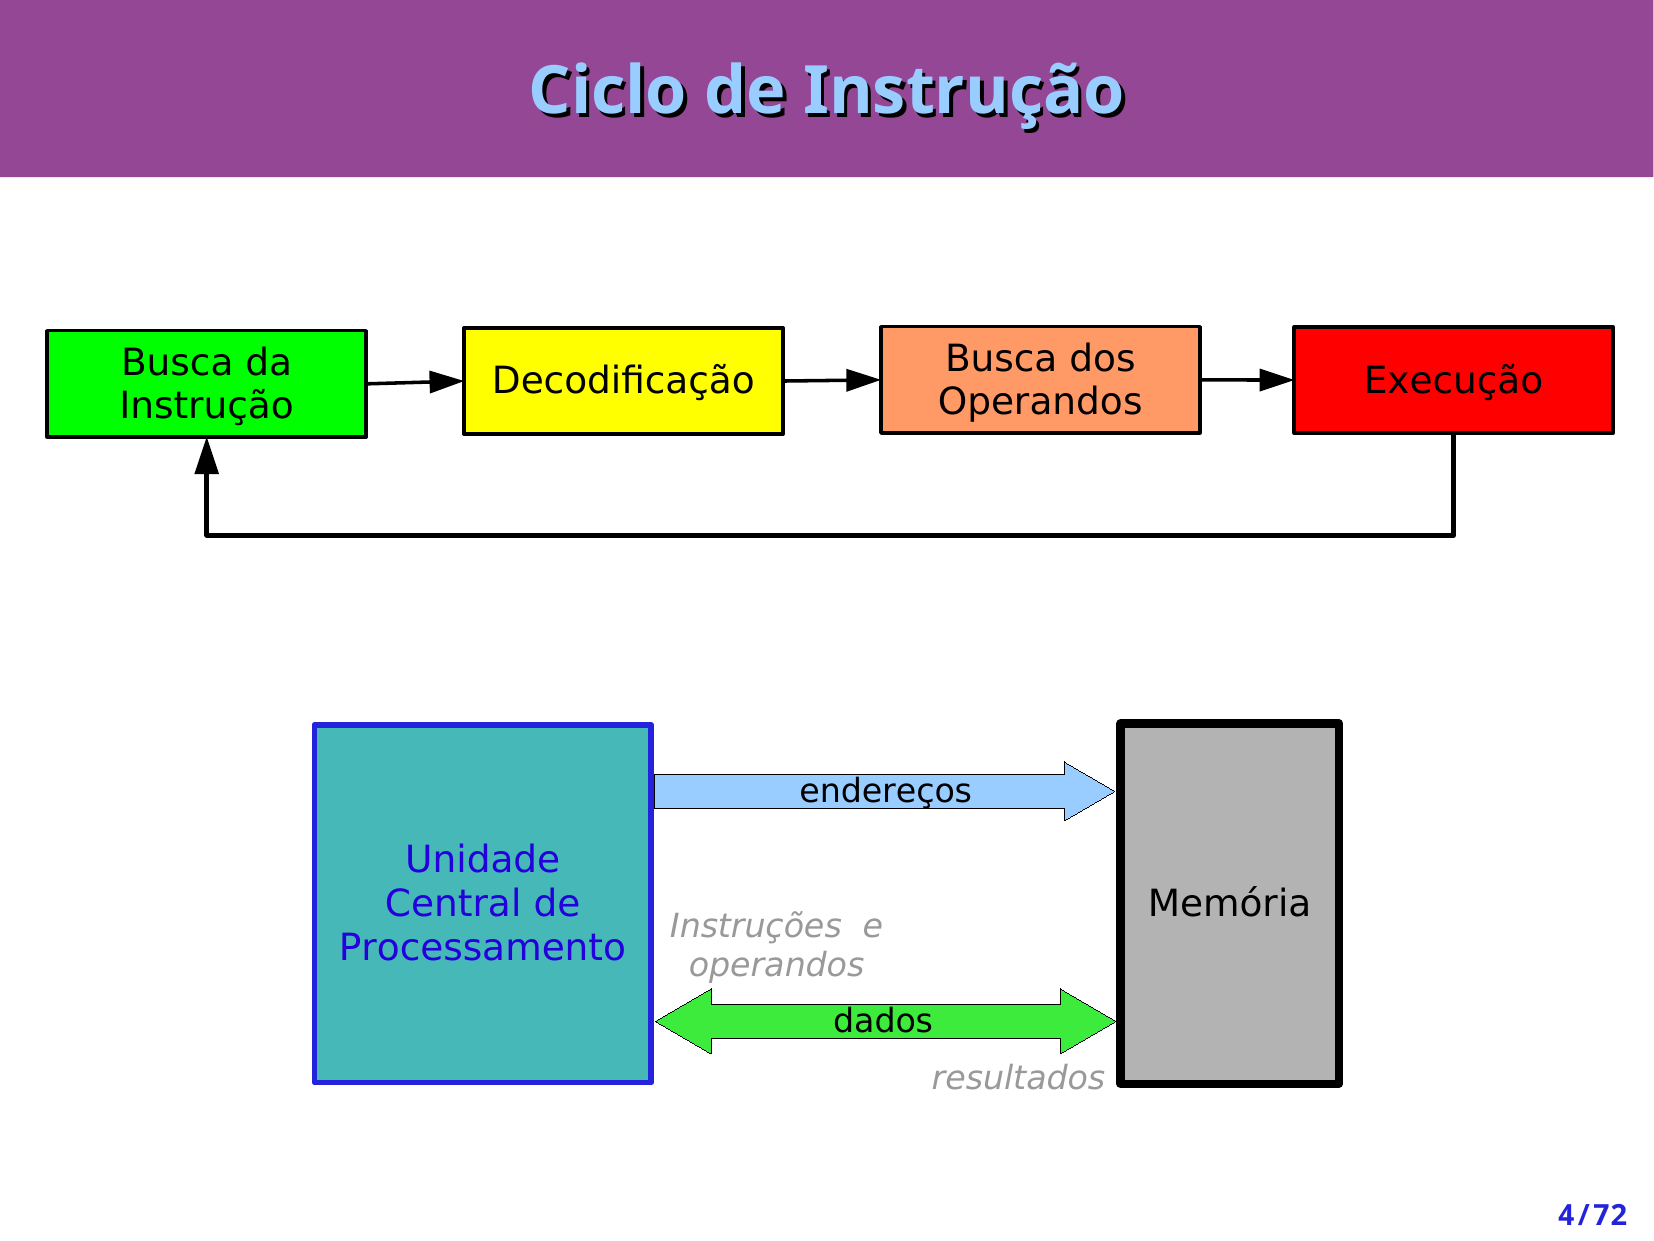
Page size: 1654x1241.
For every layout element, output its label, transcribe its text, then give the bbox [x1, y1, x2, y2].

text_box Unidade Central de Processamento [314, 724, 652, 1083]
text_box endereços [767, 764, 1004, 819]
text_box resultados [916, 1051, 1136, 1105]
title Ciclo de Instrução [82, 0, 1571, 192]
text_box Busca da Instrução [47, 330, 367, 438]
text_box [655, 988, 712, 1054]
text_box dados [705, 994, 1061, 1049]
text_box Decodificação [464, 327, 784, 435]
text_box [1004, 761, 1115, 821]
text_box Busca dos Operandos [880, 326, 1200, 433]
text_box Instruções e operandos [654, 899, 925, 993]
text_box [1060, 988, 1117, 1054]
text_box [654, 774, 767, 809]
text_box Memória [1120, 723, 1340, 1084]
text_box Execução [1294, 326, 1614, 434]
